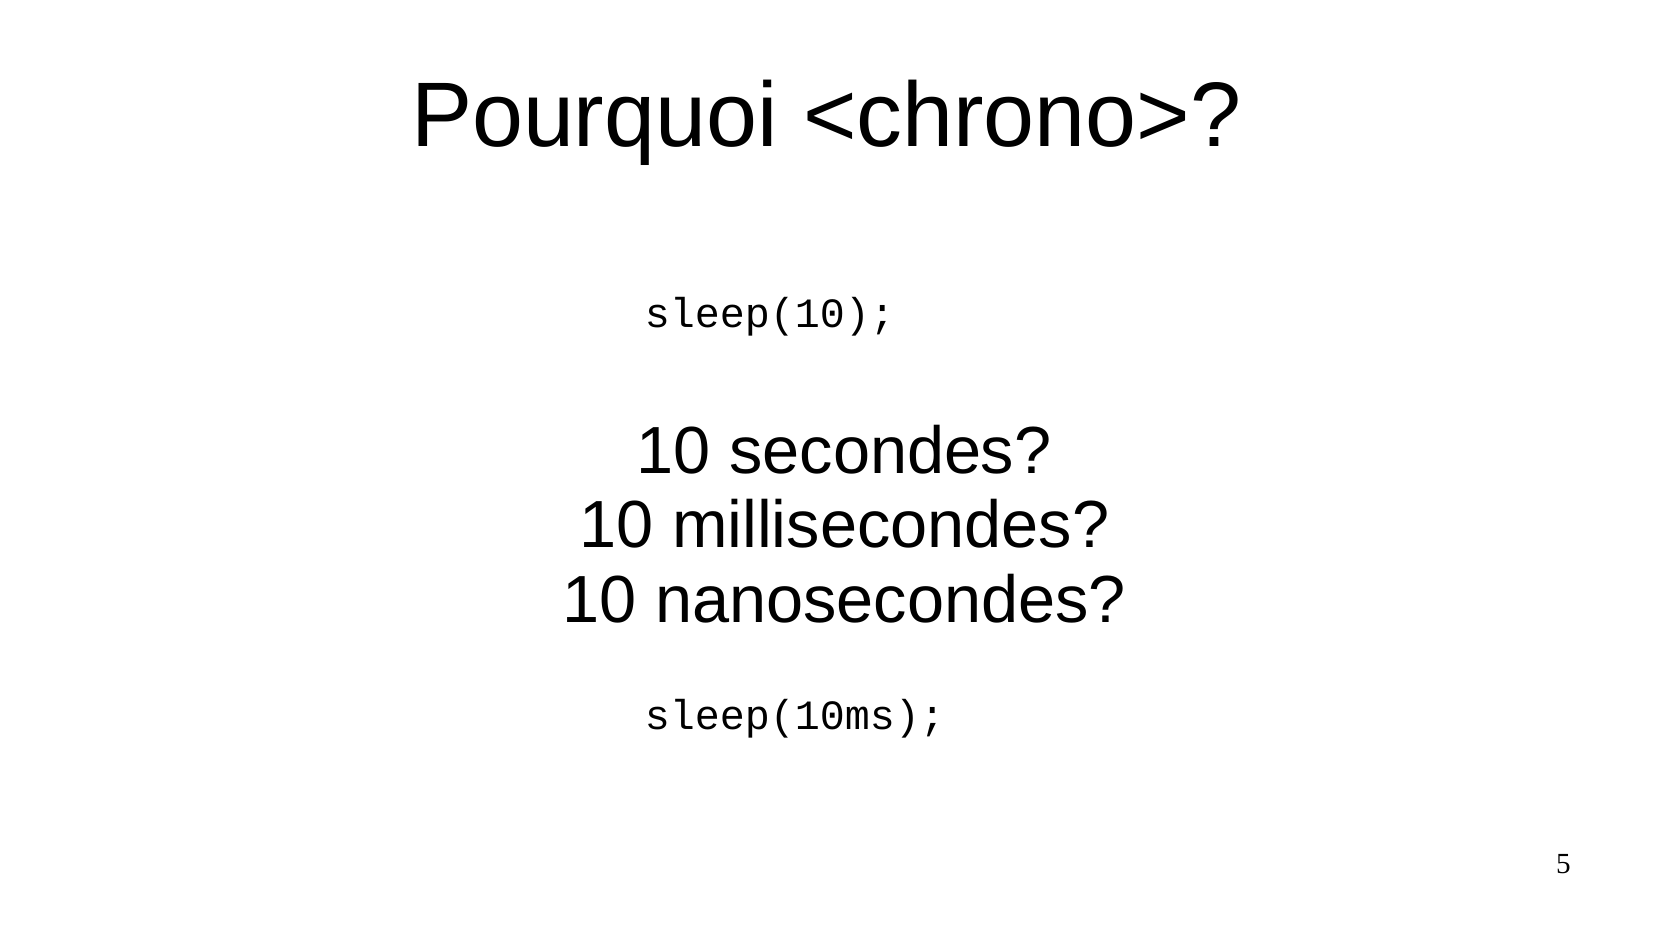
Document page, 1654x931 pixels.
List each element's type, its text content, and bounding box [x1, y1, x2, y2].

subtitle 10 secondes? 10 millisecondes? 10 nanosecondes? [82, 217, 1571, 758]
text_box sleep(10ms); [630, 687, 1066, 826]
text_box sleep(10); [630, 285, 991, 423]
title Pourquoi <chrono>? [82, 37, 1571, 193]
